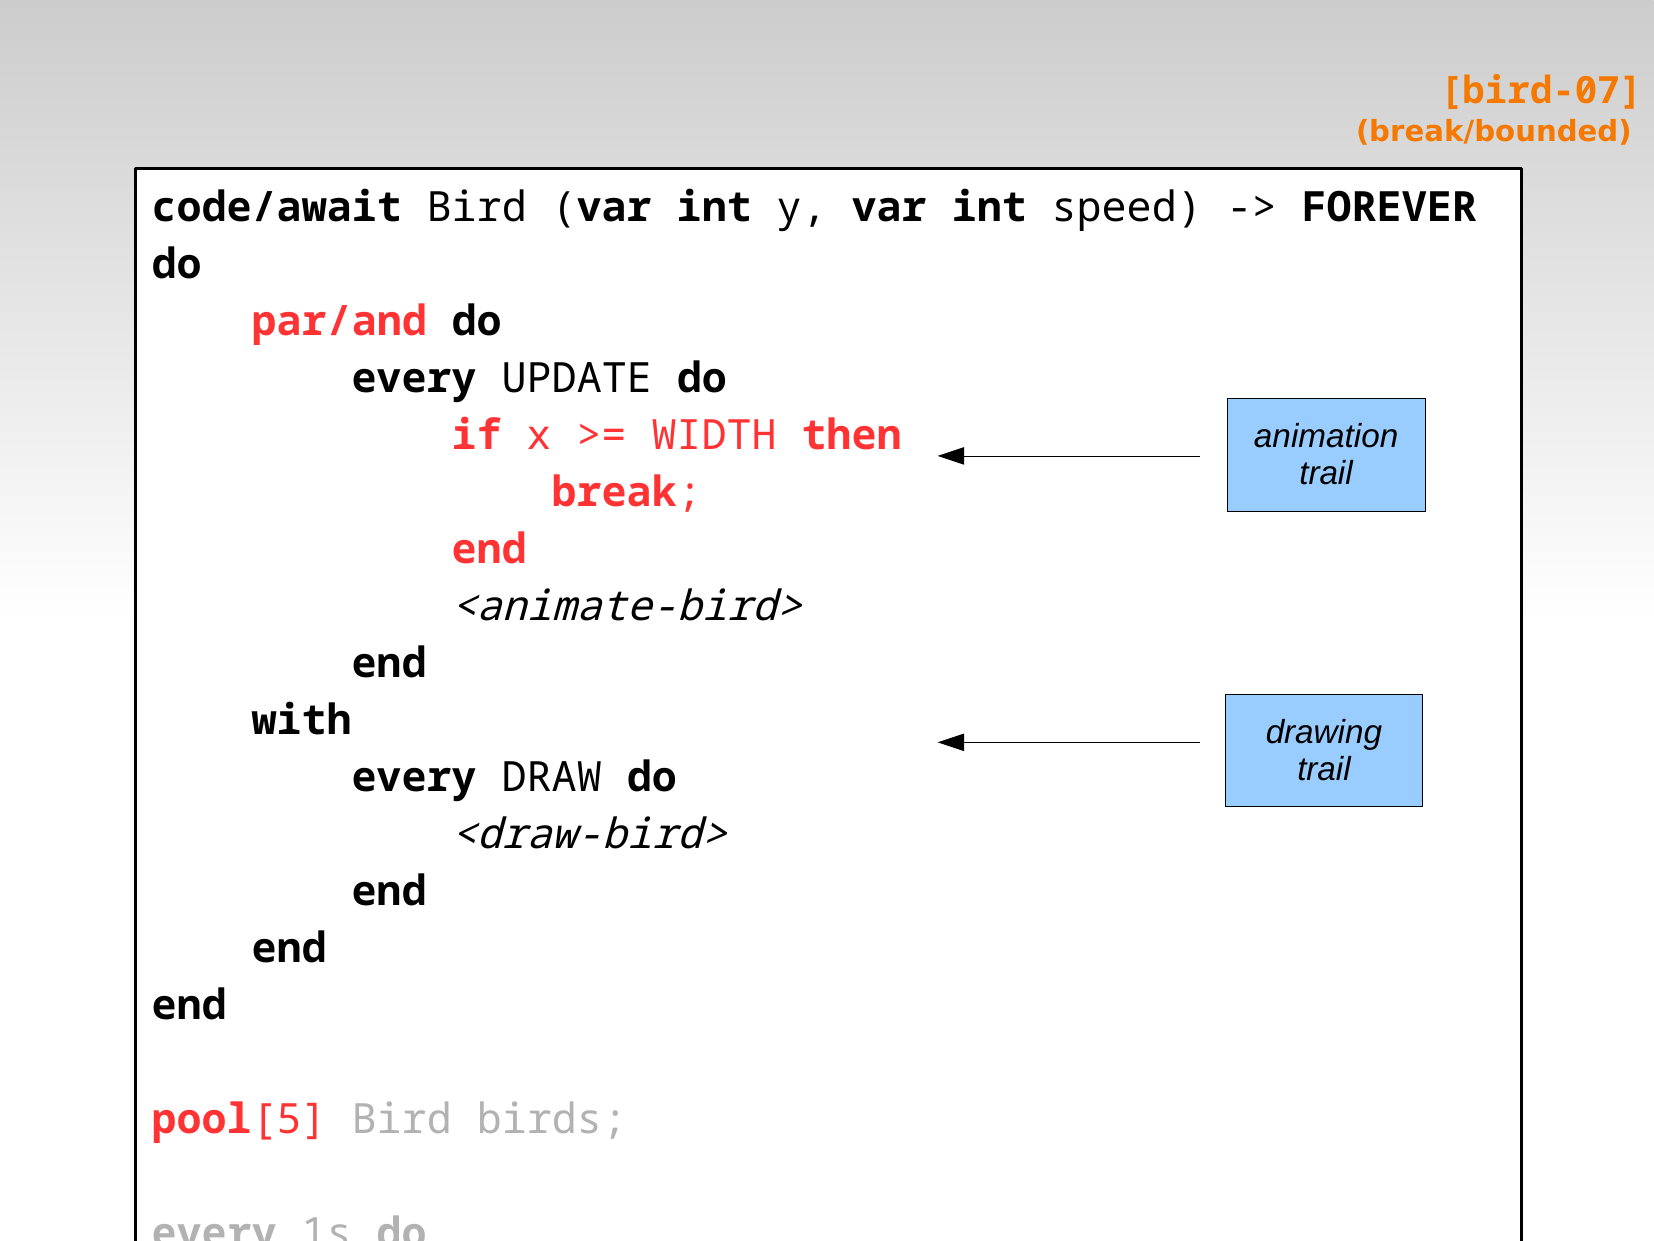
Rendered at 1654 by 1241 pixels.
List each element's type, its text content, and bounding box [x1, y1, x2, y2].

text_box animation trail [1227, 398, 1426, 512]
title [bird-07] (break/bounded) [154, 2, 1643, 210]
text_box code/await Bird (var int y, var int speed) -> FOREVER do par/and do every UPDATE do if x >= WIDTH then break; end <animate-bird> end with every DRAW do <draw-bird> end end end pool[5] Bird birds; every 1s do spawn Bird(...) in birds; end [135, 168, 1522, 1227]
text_box drawing trail [1225, 694, 1423, 807]
